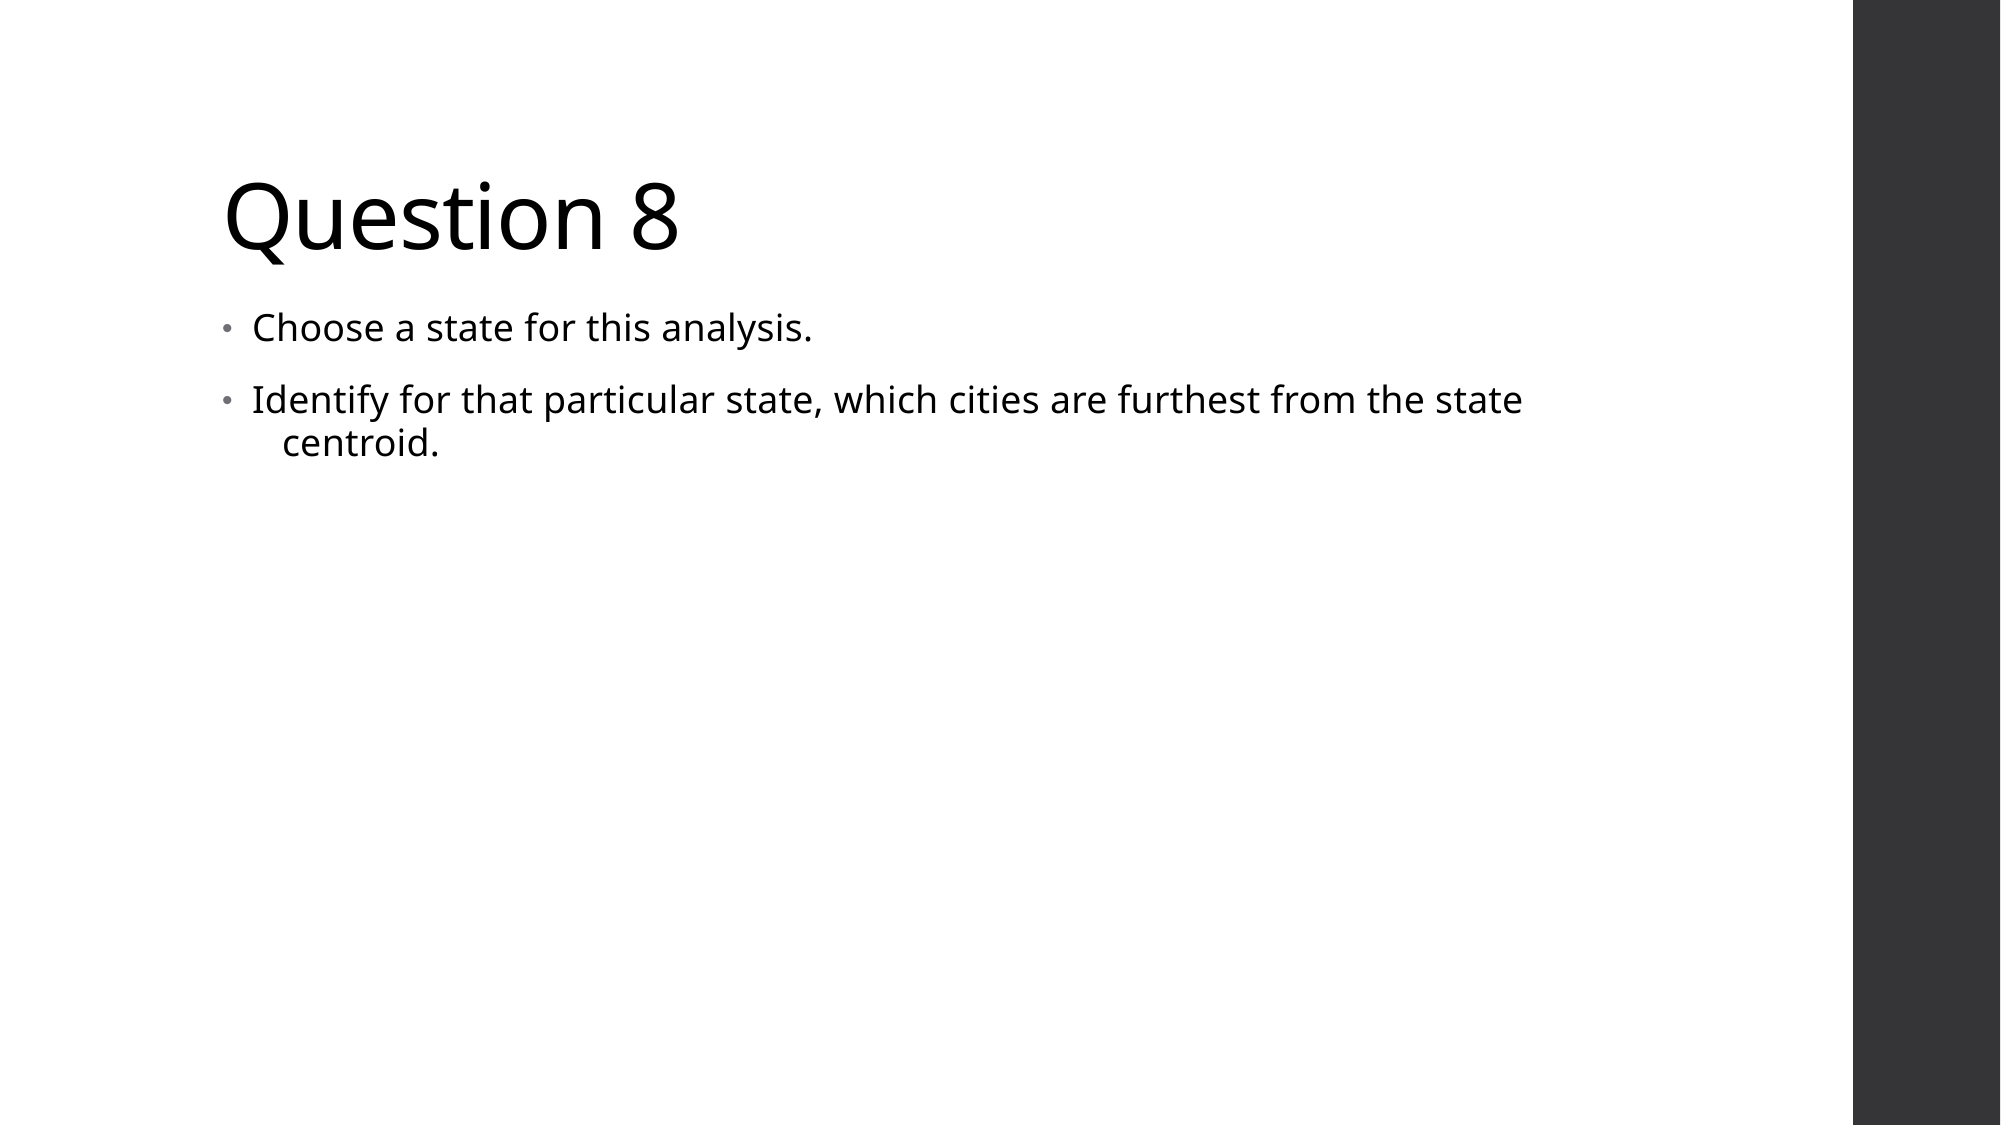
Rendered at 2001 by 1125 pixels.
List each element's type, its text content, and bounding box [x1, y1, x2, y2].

list Choose a state for this analysis. Identify for that particular state, which cities are furthest from the state centroid. [206, 299, 1617, 1014]
title Question 8 [206, 60, 1797, 278]
